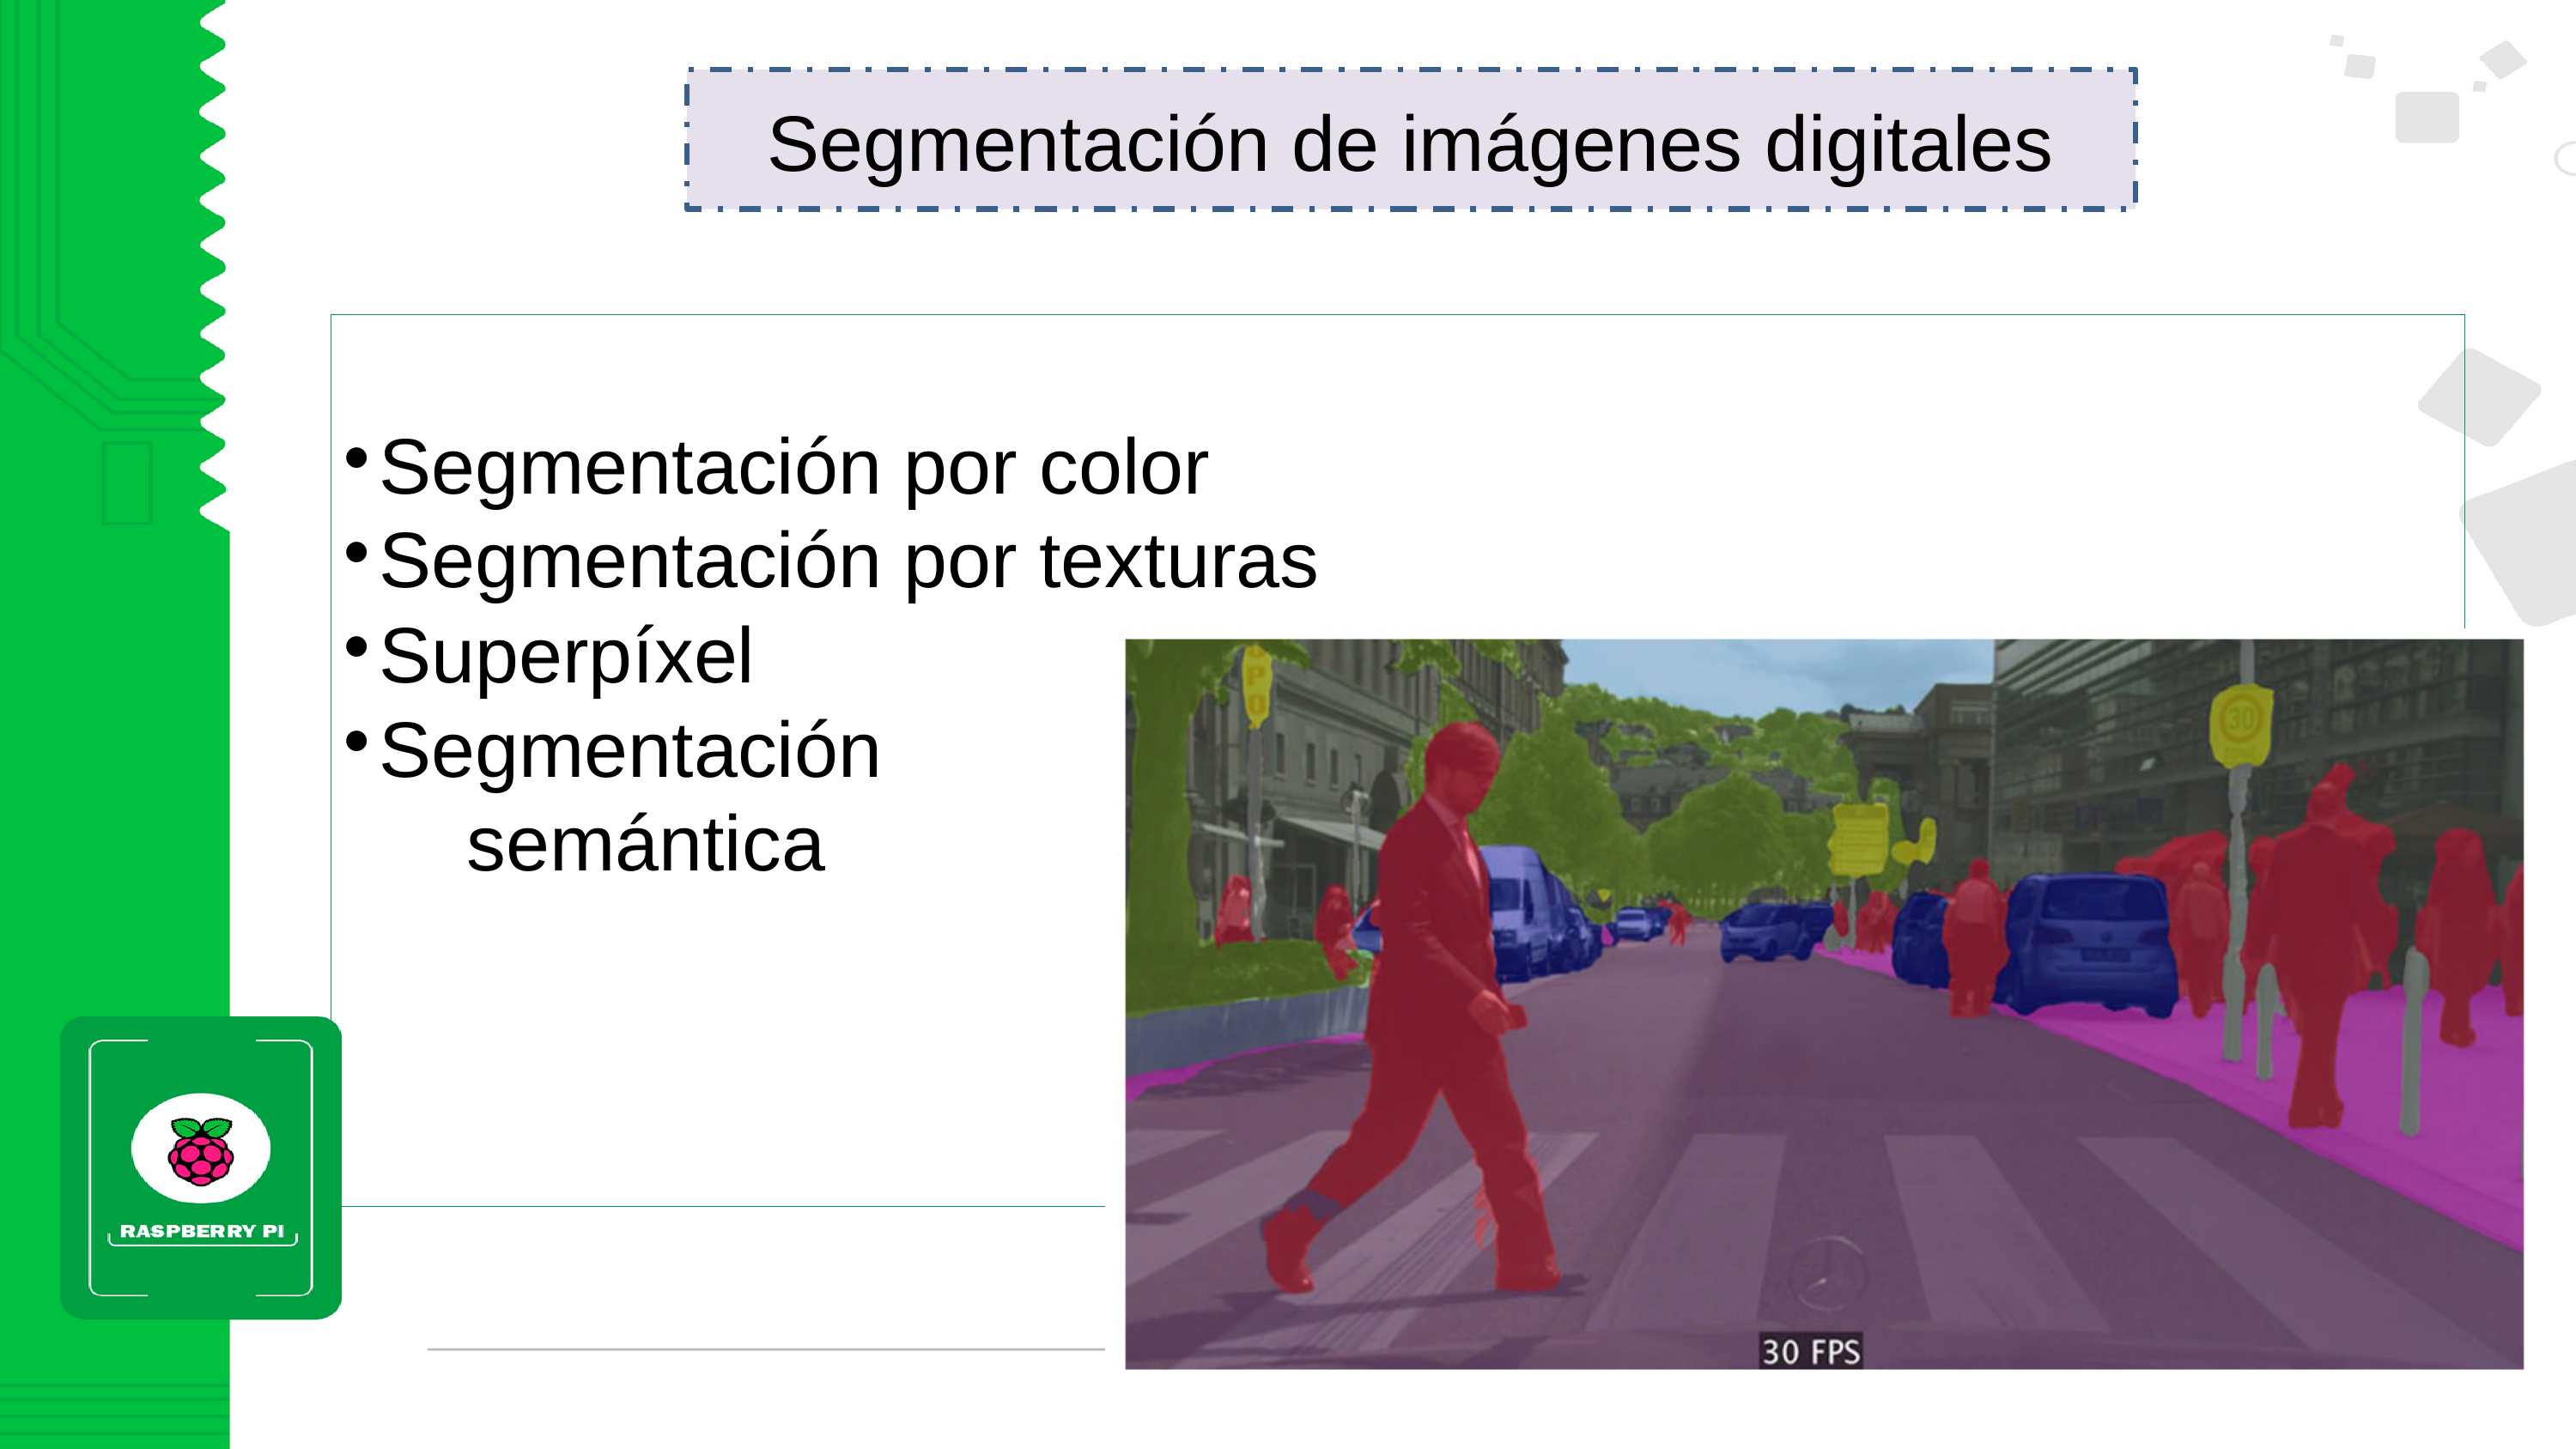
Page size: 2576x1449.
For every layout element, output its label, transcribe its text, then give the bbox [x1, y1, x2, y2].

picture [0, 0, 2576, 1449]
text_box Segmentación por color Segmentación por texturas Superpíxel Segmentación semántica [331, 314, 2465, 1207]
text_box Segmentación de imágenes digitales [687, 70, 2136, 209]
